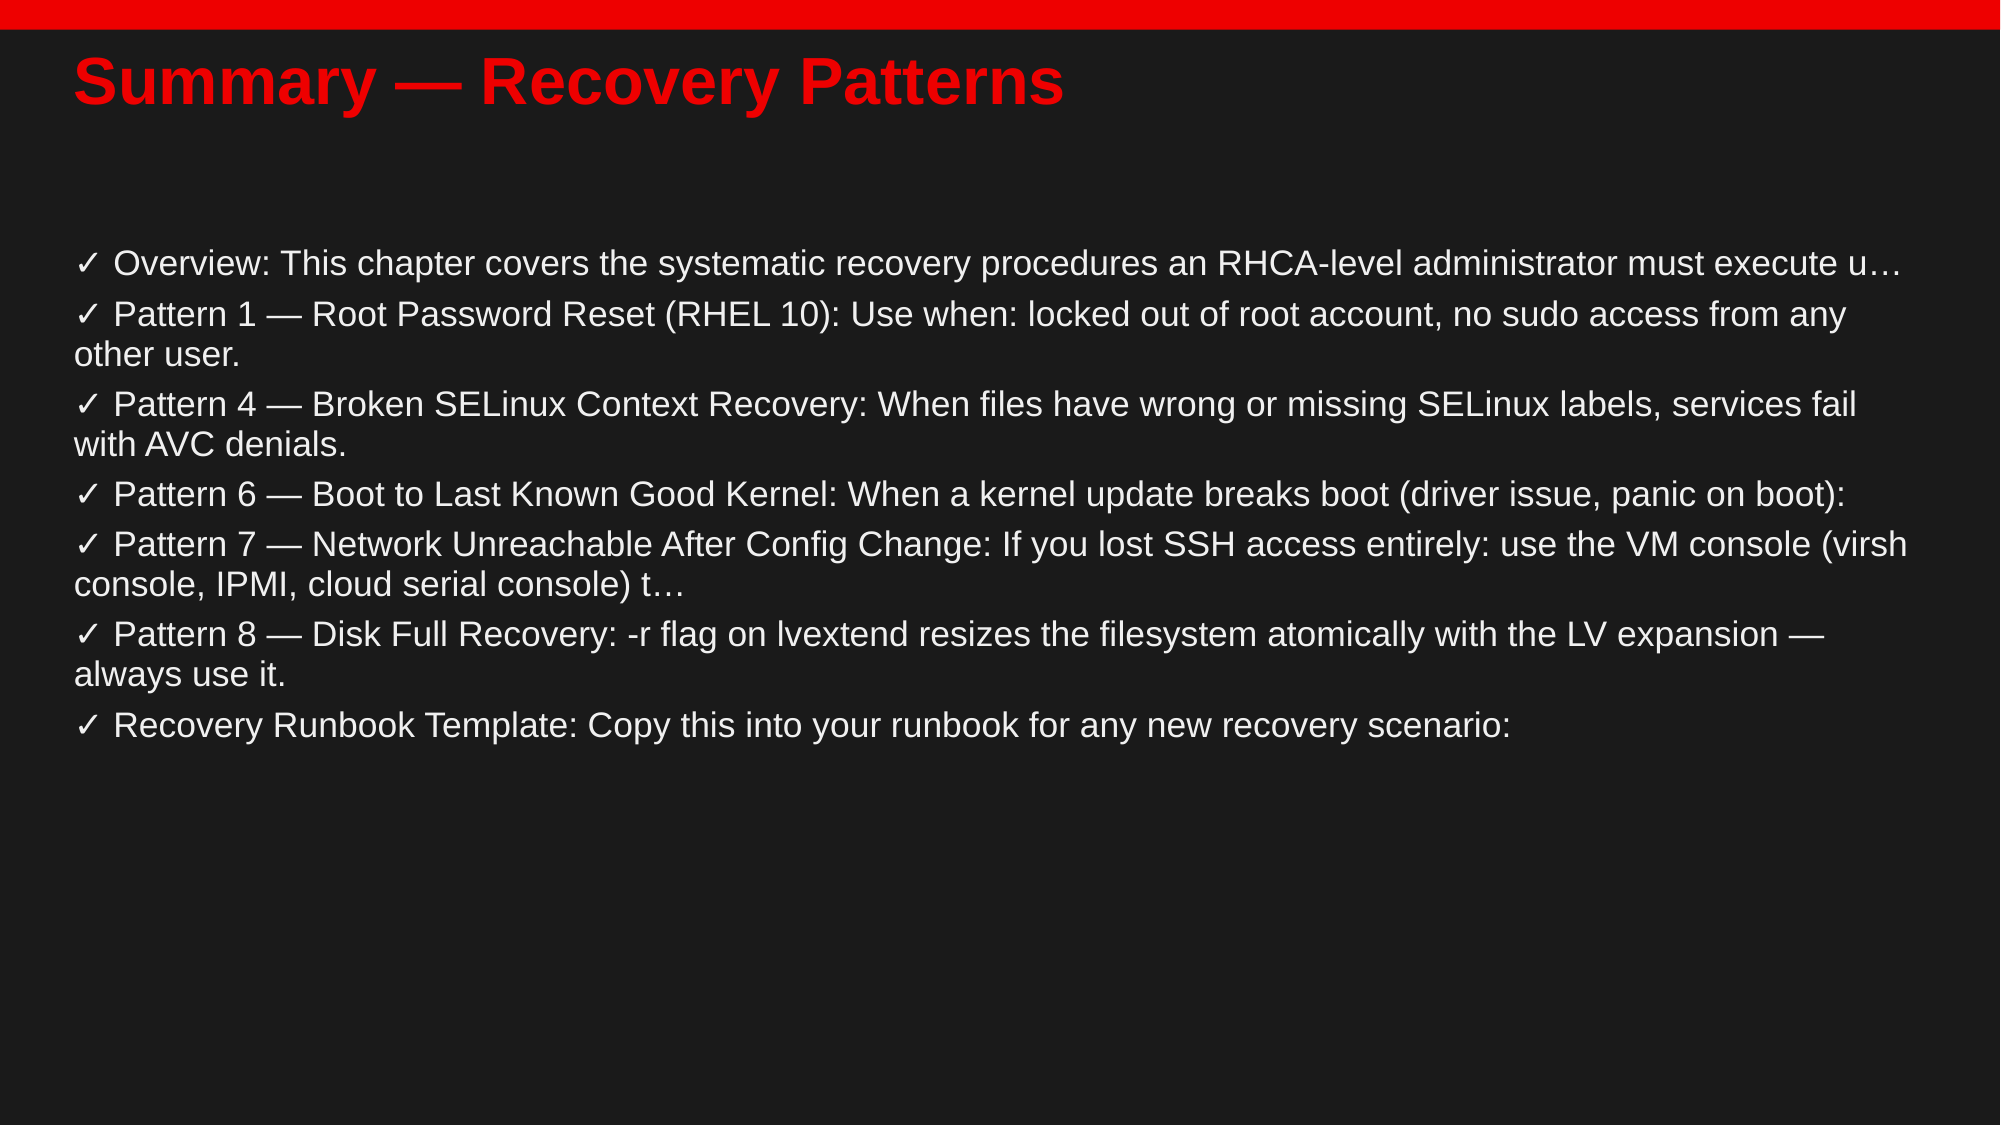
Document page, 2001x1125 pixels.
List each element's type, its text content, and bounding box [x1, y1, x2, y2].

text_box Summary — Recovery Patterns [59, 36, 1942, 208]
text_box [0, 0, 2001, 30]
text_box ✓ Overview: This chapter covers the systematic recovery procedures an RHCA-level administrator must execute u… ✓ Pattern 1 — Root Password Reset (RHEL 10): Use when: locked out of root account, no sudo access from any other user. ✓ Pattern 4 — Broken SELinux Context Recovery: When files have wrong or missing SELinux labels, services fail with AVC denials. ✓ Pattern 6 — Boot to Last Known Good Kernel: When a kernel update breaks boot (driver issue, panic on boot): ✓ Pattern 7 — Network Unreachable After Config Change: If you lost SSH access entirely: use the VM console (virsh console, IPMI, cloud serial console) t… ✓ Pattern 8 — Disk Full Recovery: -r flag on lvextend resizes the filesystem atomically with the LV expansion — always use it. ✓ Recovery Runbook Template: Copy this into your runbook for any new recovery scenario: [59, 236, 1942, 1037]
